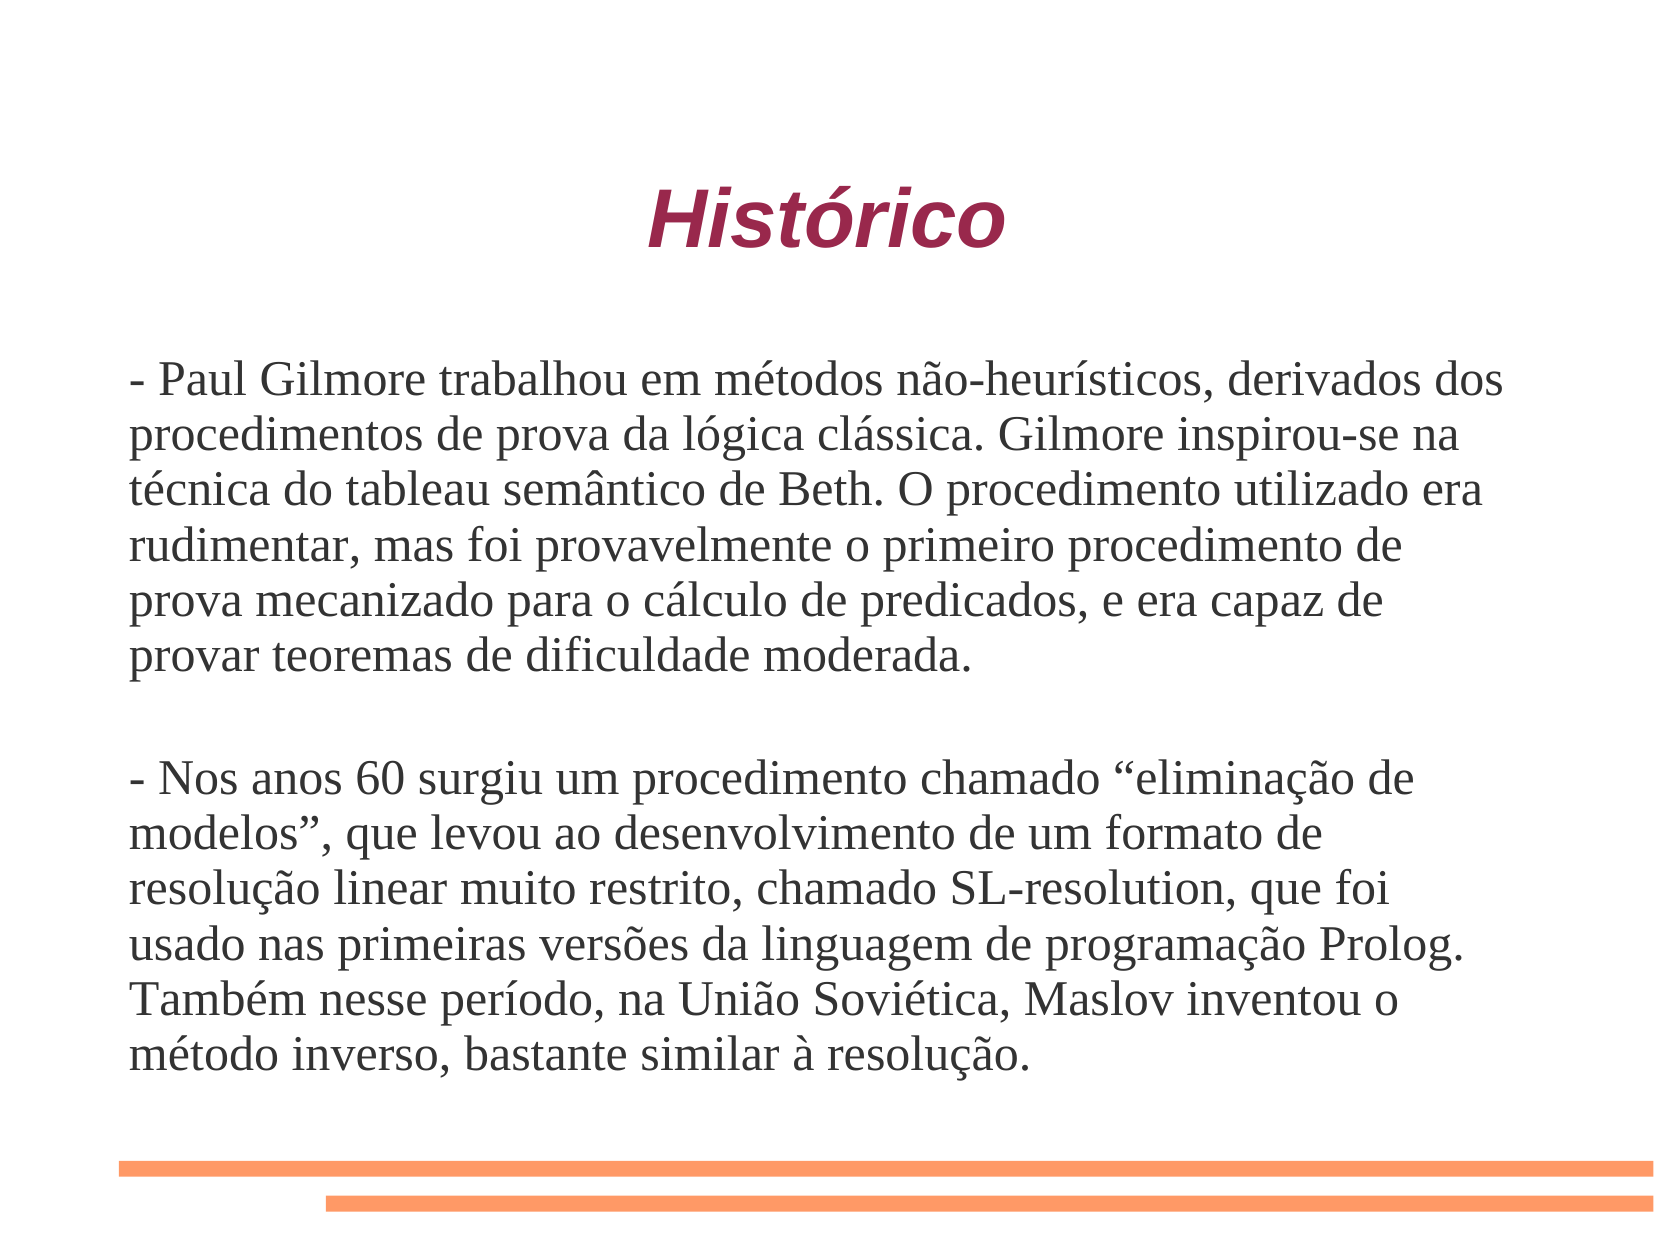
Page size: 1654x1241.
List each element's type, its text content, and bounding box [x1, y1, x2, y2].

title Histórico [121, 114, 1534, 322]
list - Paul Gilmore trabalhou em métodos não-heurísticos, derivados dos procedimentos de prova da lógica clássica. Gilmore inspirou-se na técnica do tableau semântico de Beth. O procedimento utilizado era rudimentar, mas foi provavelmente o primeiro procedimento de prova mecanizado para o cálculo de predicados, e era capaz de provar teoremas de dificuldade moderada. - Nos anos 60 surgiu um procedimento chamado “eliminação de modelos”, que levou ao desenvolvimento de um formato de resolução linear muito restrito, chamado SL-resolution, que foi usado nas primeiras versões da linguagem de programação Prolog. Também nesse período, na União Soviética, Maslov inventou o método inverso, bastante similar à resolução. [129, 350, 1510, 1133]
